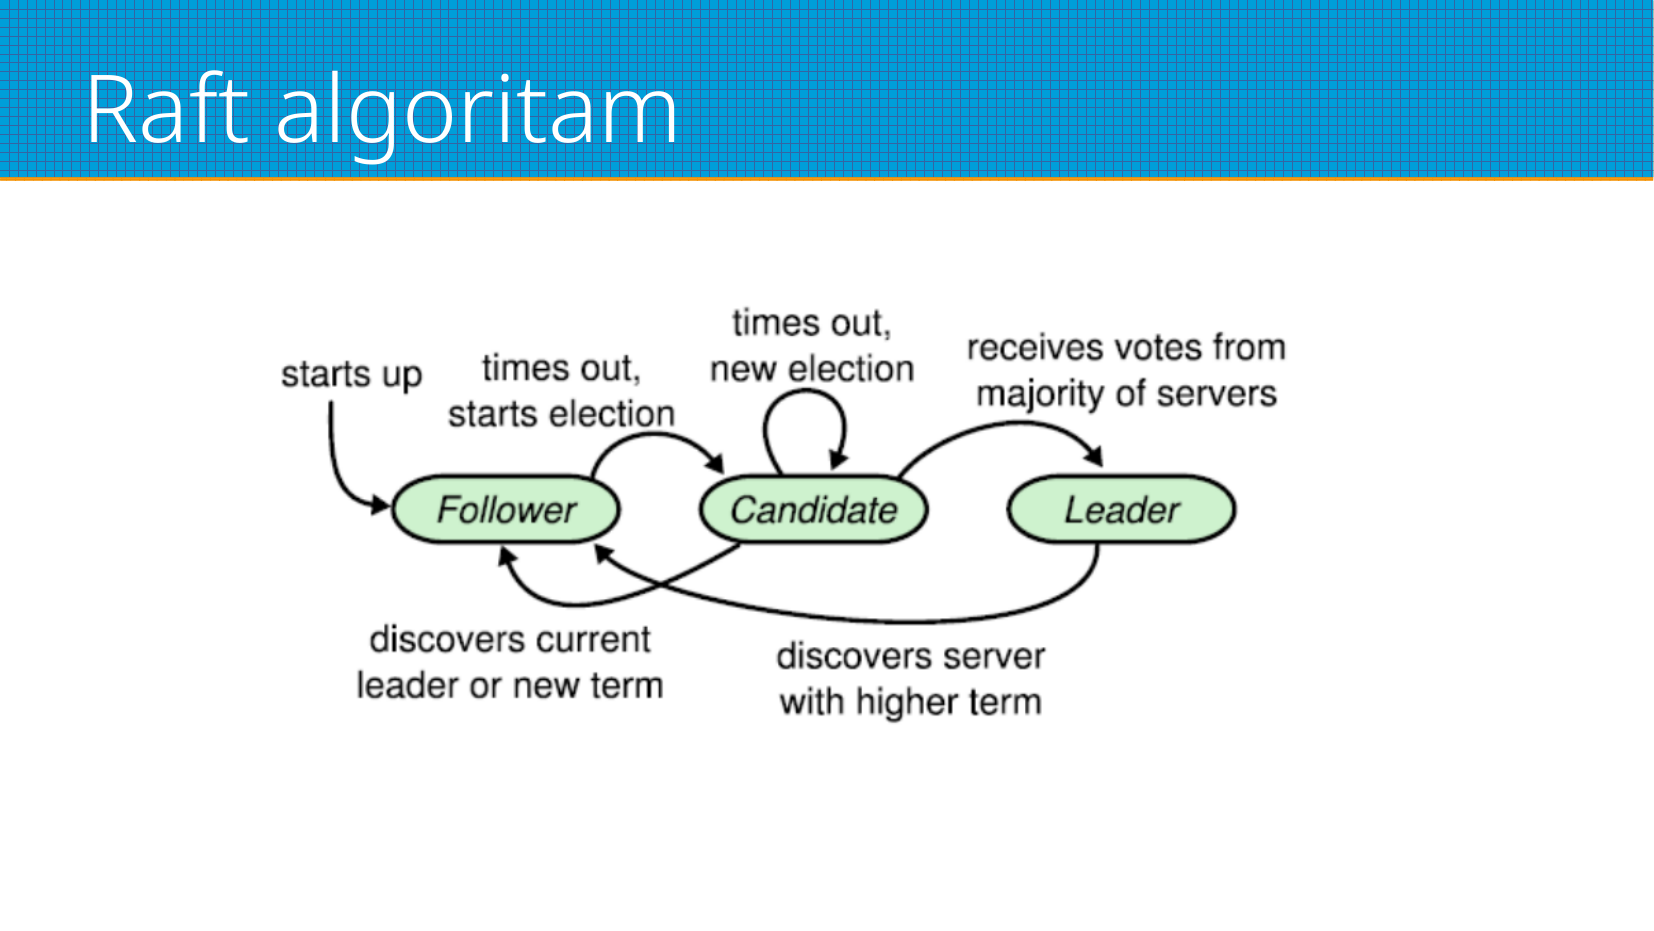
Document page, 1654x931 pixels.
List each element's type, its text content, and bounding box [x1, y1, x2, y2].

list [82, 236, 1563, 811]
title Raft algoritam [82, 14, 1571, 171]
picture [235, 236, 1426, 760]
